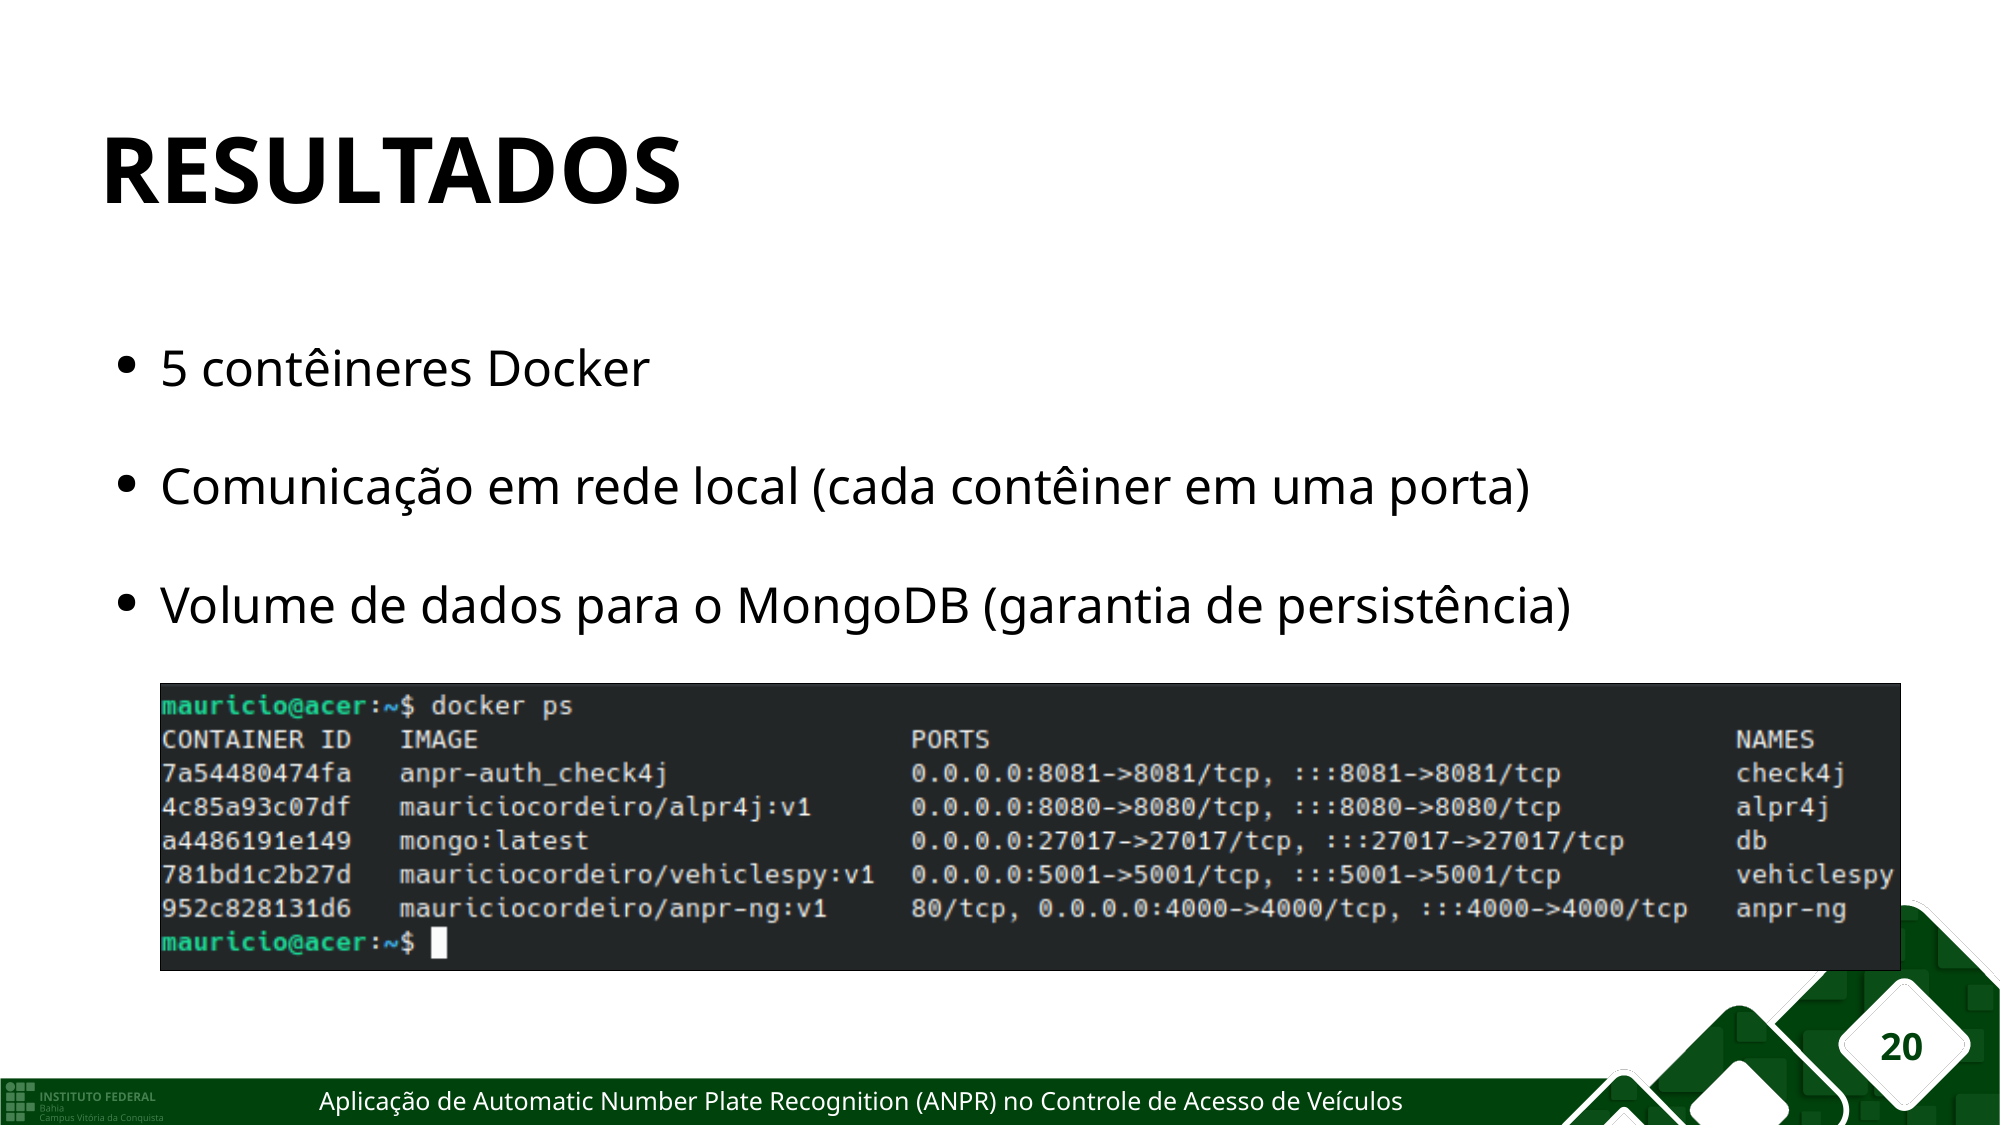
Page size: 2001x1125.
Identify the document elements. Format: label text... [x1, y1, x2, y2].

list 5 contêineres Docker Comunicação em rede local (cada contêiner em uma porta) Volume de dados para o MongoDB (garantia de persistência) [99, 299, 1900, 640]
title RESULTADOS [99, 59, 1900, 277]
picture [0, 683, 2000, 1125]
